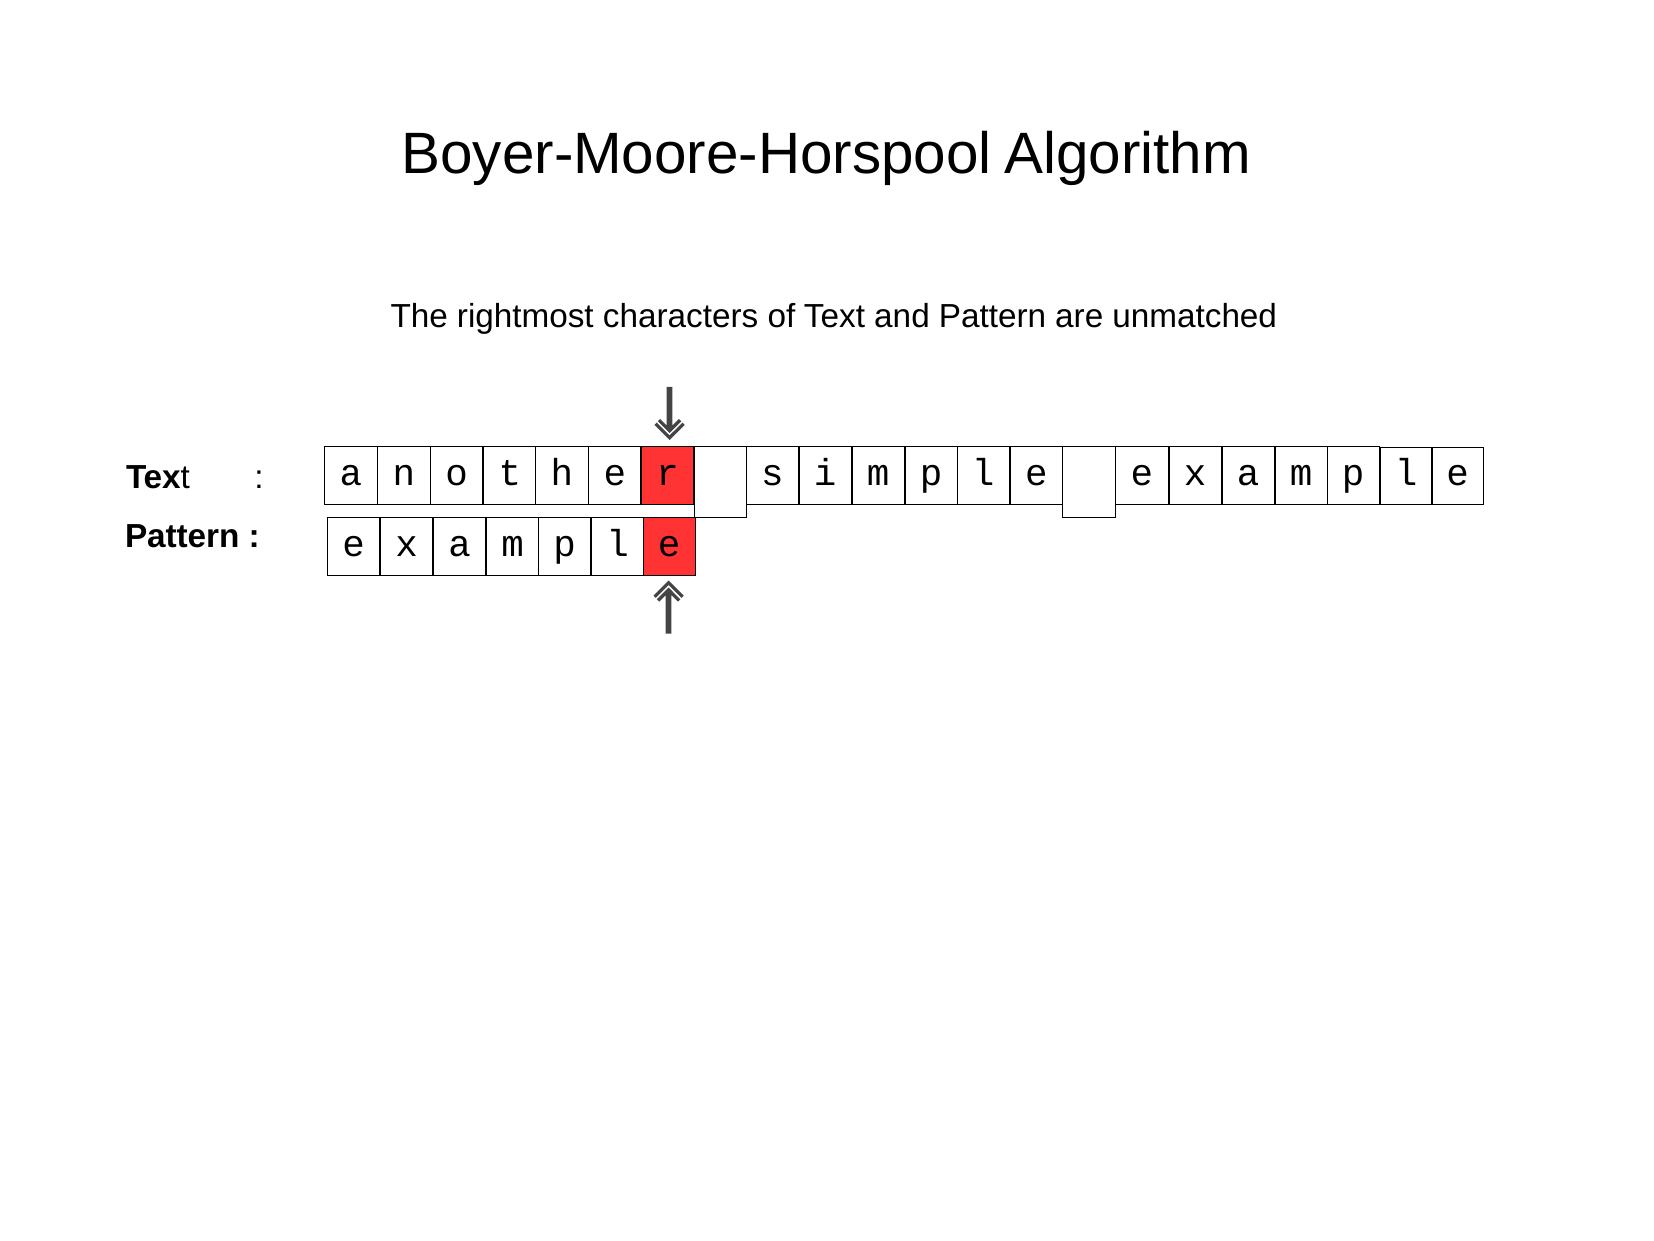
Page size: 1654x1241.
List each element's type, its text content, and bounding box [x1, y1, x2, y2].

picture [654, 386, 686, 441]
text_box The rightmost characters of Text and Pattern are unmatched [375, 290, 1293, 343]
text_box p [905, 446, 957, 502]
text_box a [324, 446, 377, 502]
text_box e [588, 446, 641, 502]
text_box e [1115, 446, 1169, 502]
text_box o [430, 446, 483, 502]
text_box e [1010, 446, 1062, 502]
text_box e [643, 517, 696, 573]
text_box [82, 290, 1571, 1010]
text_box Text : [108, 448, 282, 506]
text_box a [1222, 446, 1275, 502]
text_box p [1327, 446, 1380, 502]
text_box Pattern : [107, 507, 278, 565]
title Boyer-Moore-Horspool Algorithm [82, 49, 1571, 257]
text_box e [327, 517, 380, 573]
text_box m [852, 446, 905, 502]
text_box i [799, 446, 852, 502]
text_box t [483, 446, 535, 502]
picture [653, 580, 685, 635]
text_box x [1169, 446, 1222, 502]
text_box n [377, 446, 430, 502]
text_box e [1431, 447, 1484, 502]
text_box a [433, 517, 486, 573]
text_box l [591, 517, 643, 573]
text_box m [486, 517, 538, 573]
text_box h [535, 446, 588, 502]
text_box x [380, 517, 433, 573]
text_box s [746, 446, 799, 502]
text_box m [1275, 446, 1327, 502]
text_box r [641, 446, 694, 502]
text_box l [957, 446, 1010, 502]
text_box l [1380, 447, 1431, 502]
text_box p [538, 517, 591, 573]
